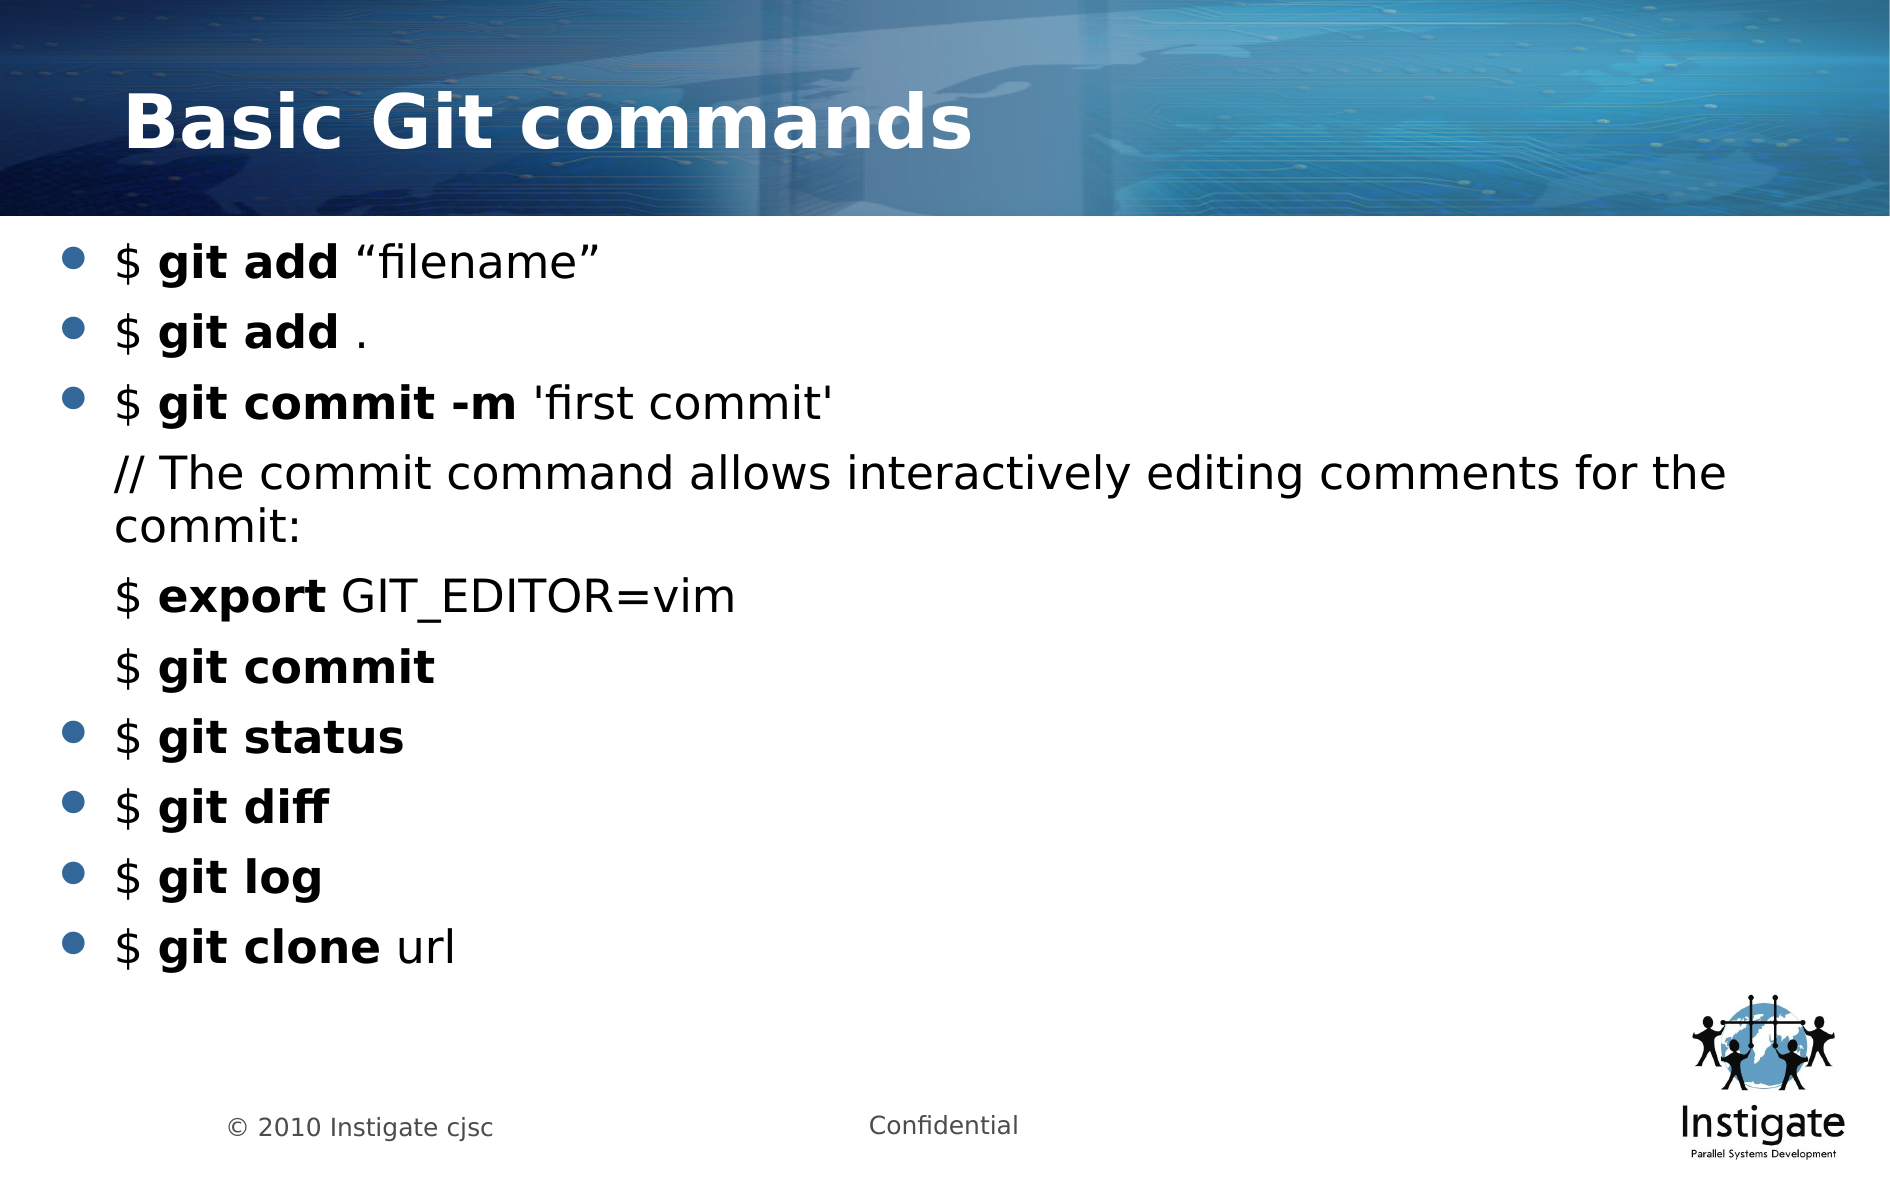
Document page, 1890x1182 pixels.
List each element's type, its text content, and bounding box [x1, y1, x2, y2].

picture [0, 0, 1890, 216]
picture [1650, 956, 1876, 1182]
list $ git add “filename” $ git add . $ git commit -m 'first commit' // The commit command allows interactively editing comments for the commit: $ export GIT_EDITOR=vim $ git commit $ git status $ git diff $ git log $ git clone url [59, 236, 1831, 1045]
title Basic Git commands [94, 54, 1793, 210]
